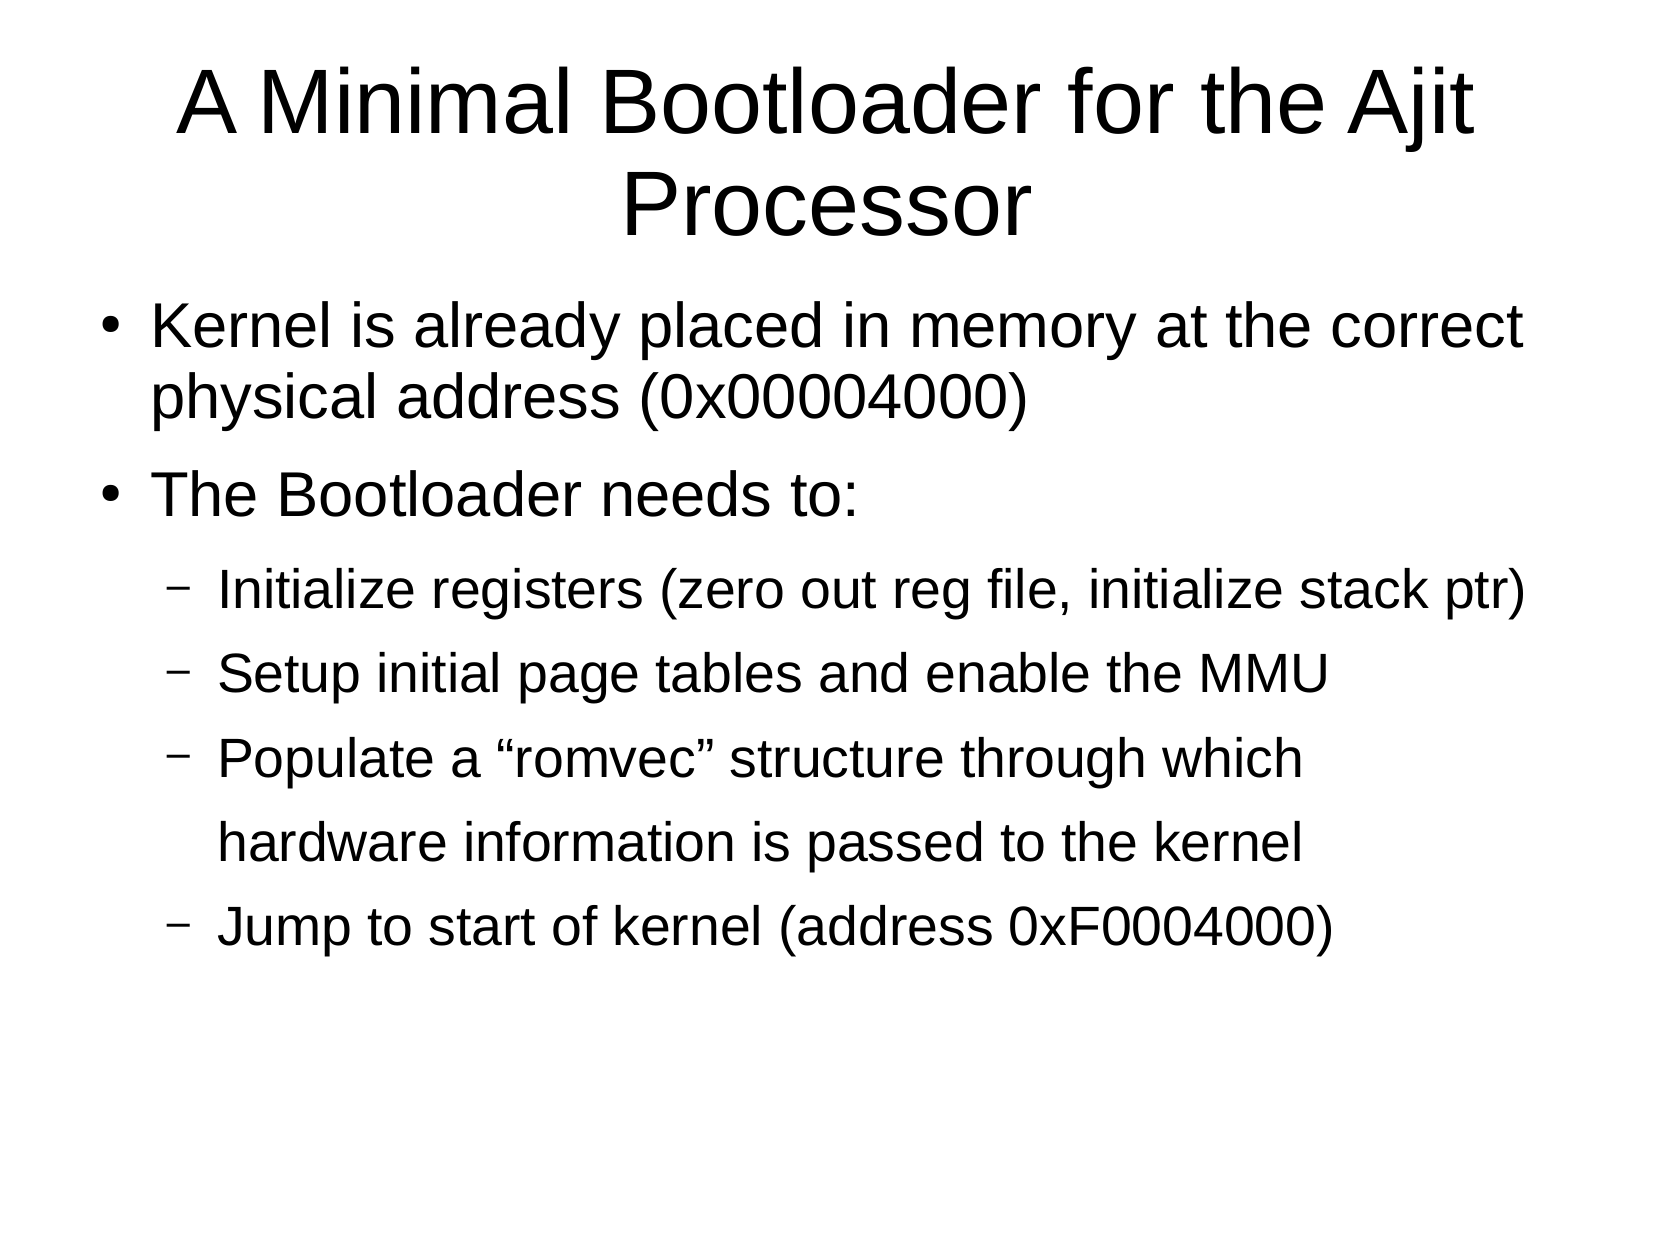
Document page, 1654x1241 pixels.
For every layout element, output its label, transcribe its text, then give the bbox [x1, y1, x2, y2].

title A Minimal Bootloader for the Ajit Processor [82, 49, 1571, 257]
list Kernel is already placed in memory at the correct physical address (0x00004000) The Bootloader needs to: Initialize registers (zero out reg file, initialize stack ptr) Setup initial page tables and enable the MMU Populate a “romvec” structure through which hardware information is passed to the kernel Jump to start of kernel (address 0xF0004000) [82, 290, 1538, 1010]
